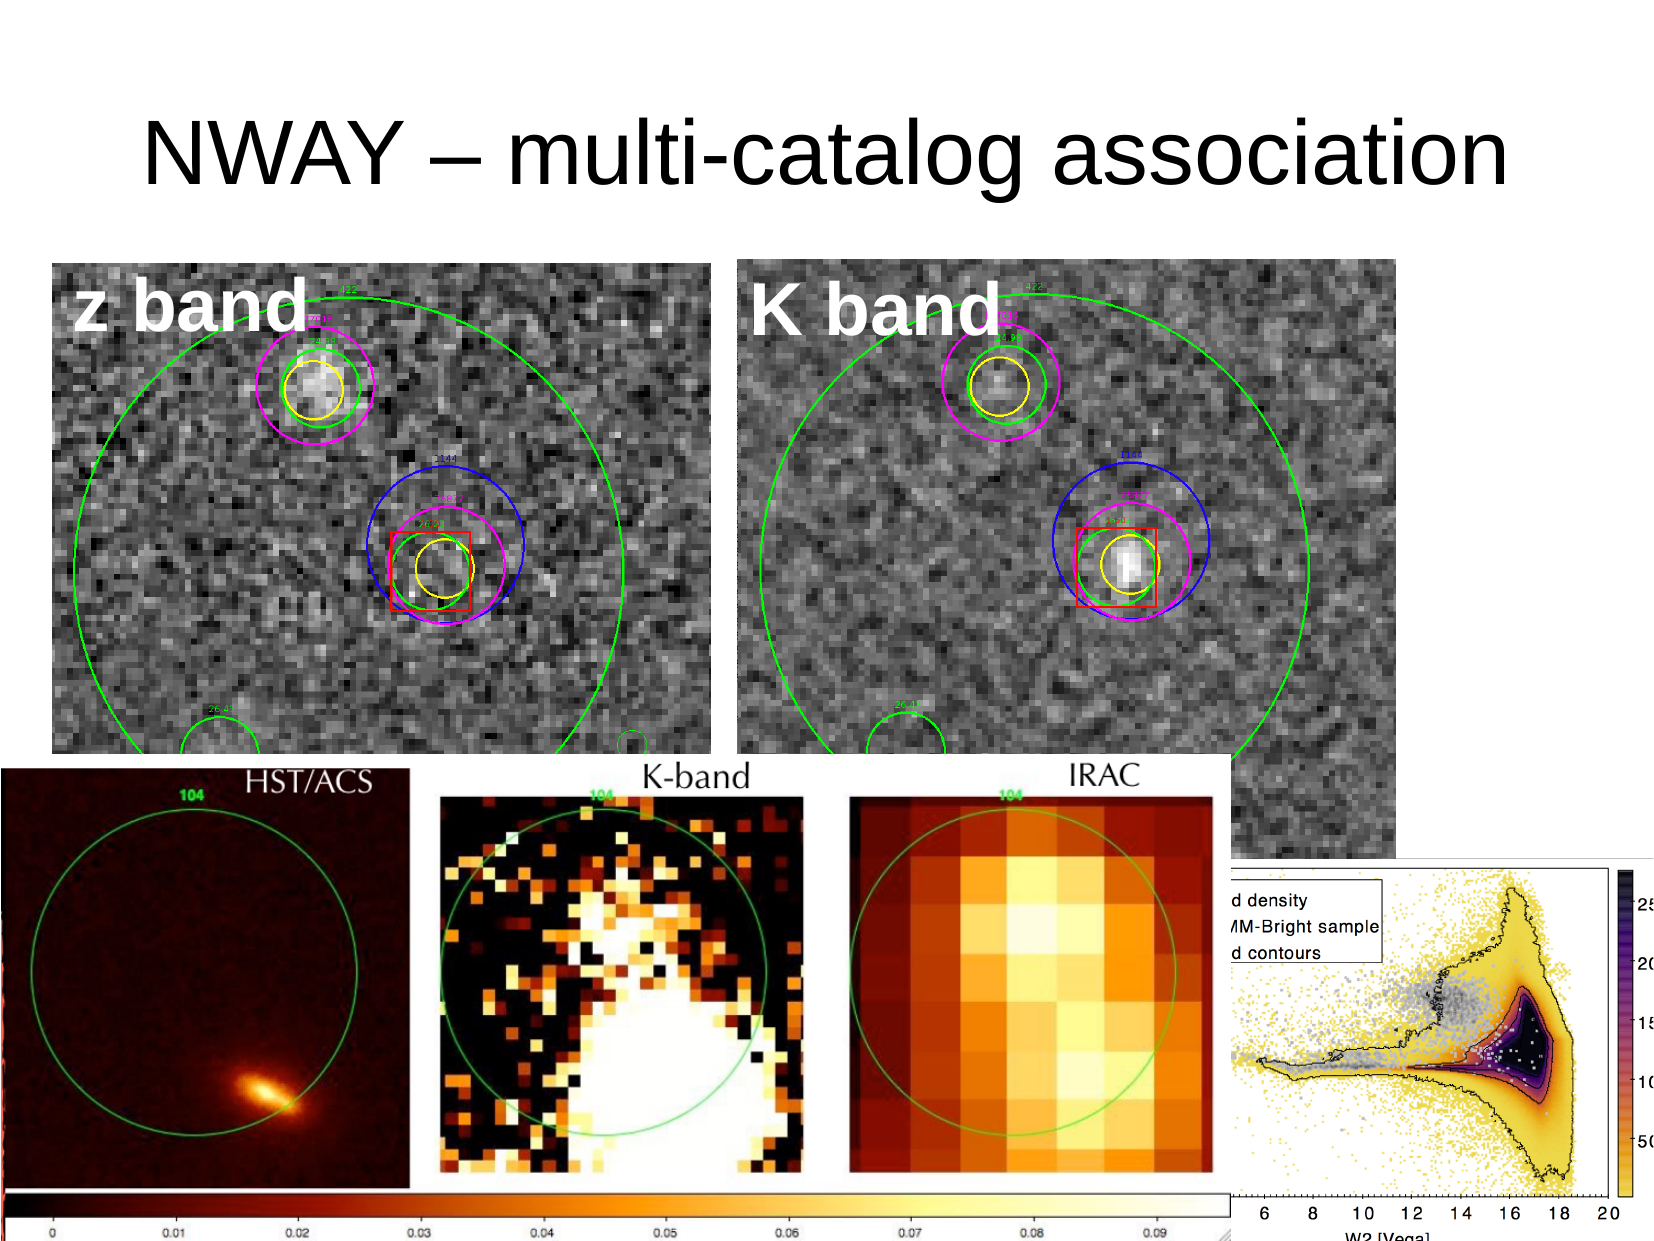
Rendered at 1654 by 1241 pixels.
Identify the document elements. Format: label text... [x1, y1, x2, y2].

title NWAY – multi-catalog association [82, 49, 1571, 257]
text_box z band [64, 248, 319, 355]
text_box K band [741, 257, 1013, 359]
picture [1, 259, 1654, 1241]
